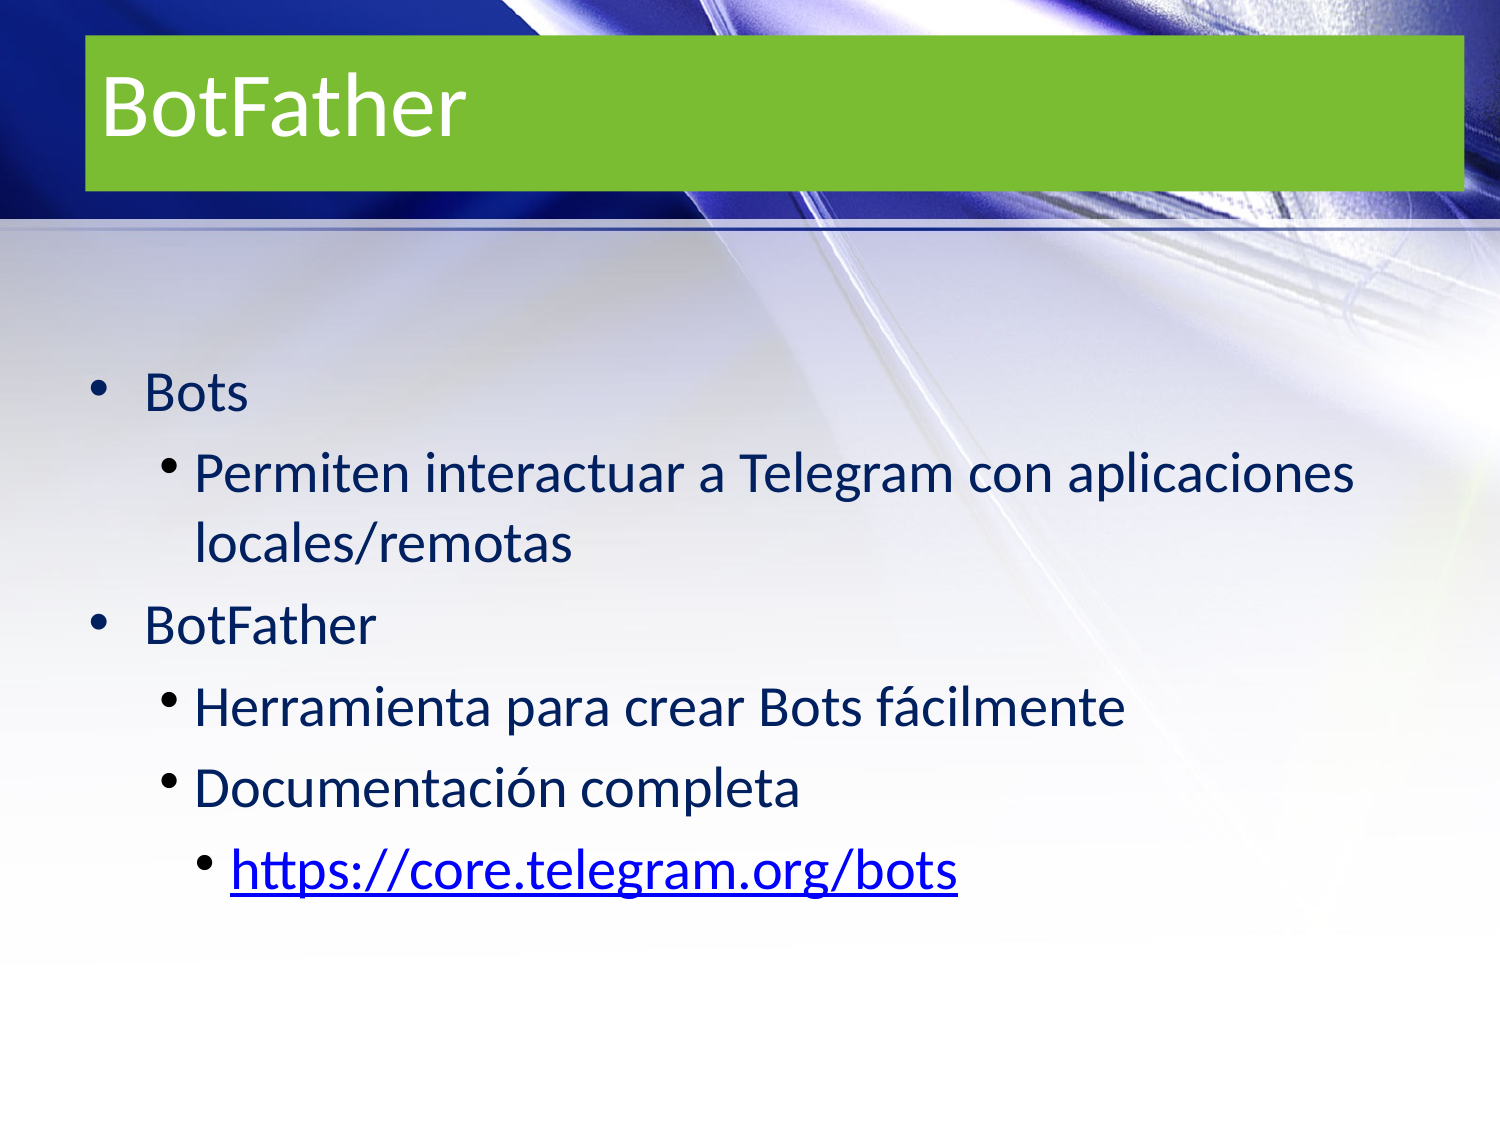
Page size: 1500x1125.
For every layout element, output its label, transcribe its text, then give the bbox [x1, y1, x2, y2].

text_box BotFather [85, 35, 1465, 192]
picture [0, 0, 1500, 1125]
text_box Bots Permiten interactuar a Telegram con aplicaciones locales/remotas BotFather Herramienta para crear Bots fácilmente Documentación completa https://core.telegram.org/bots [73, 345, 1424, 989]
